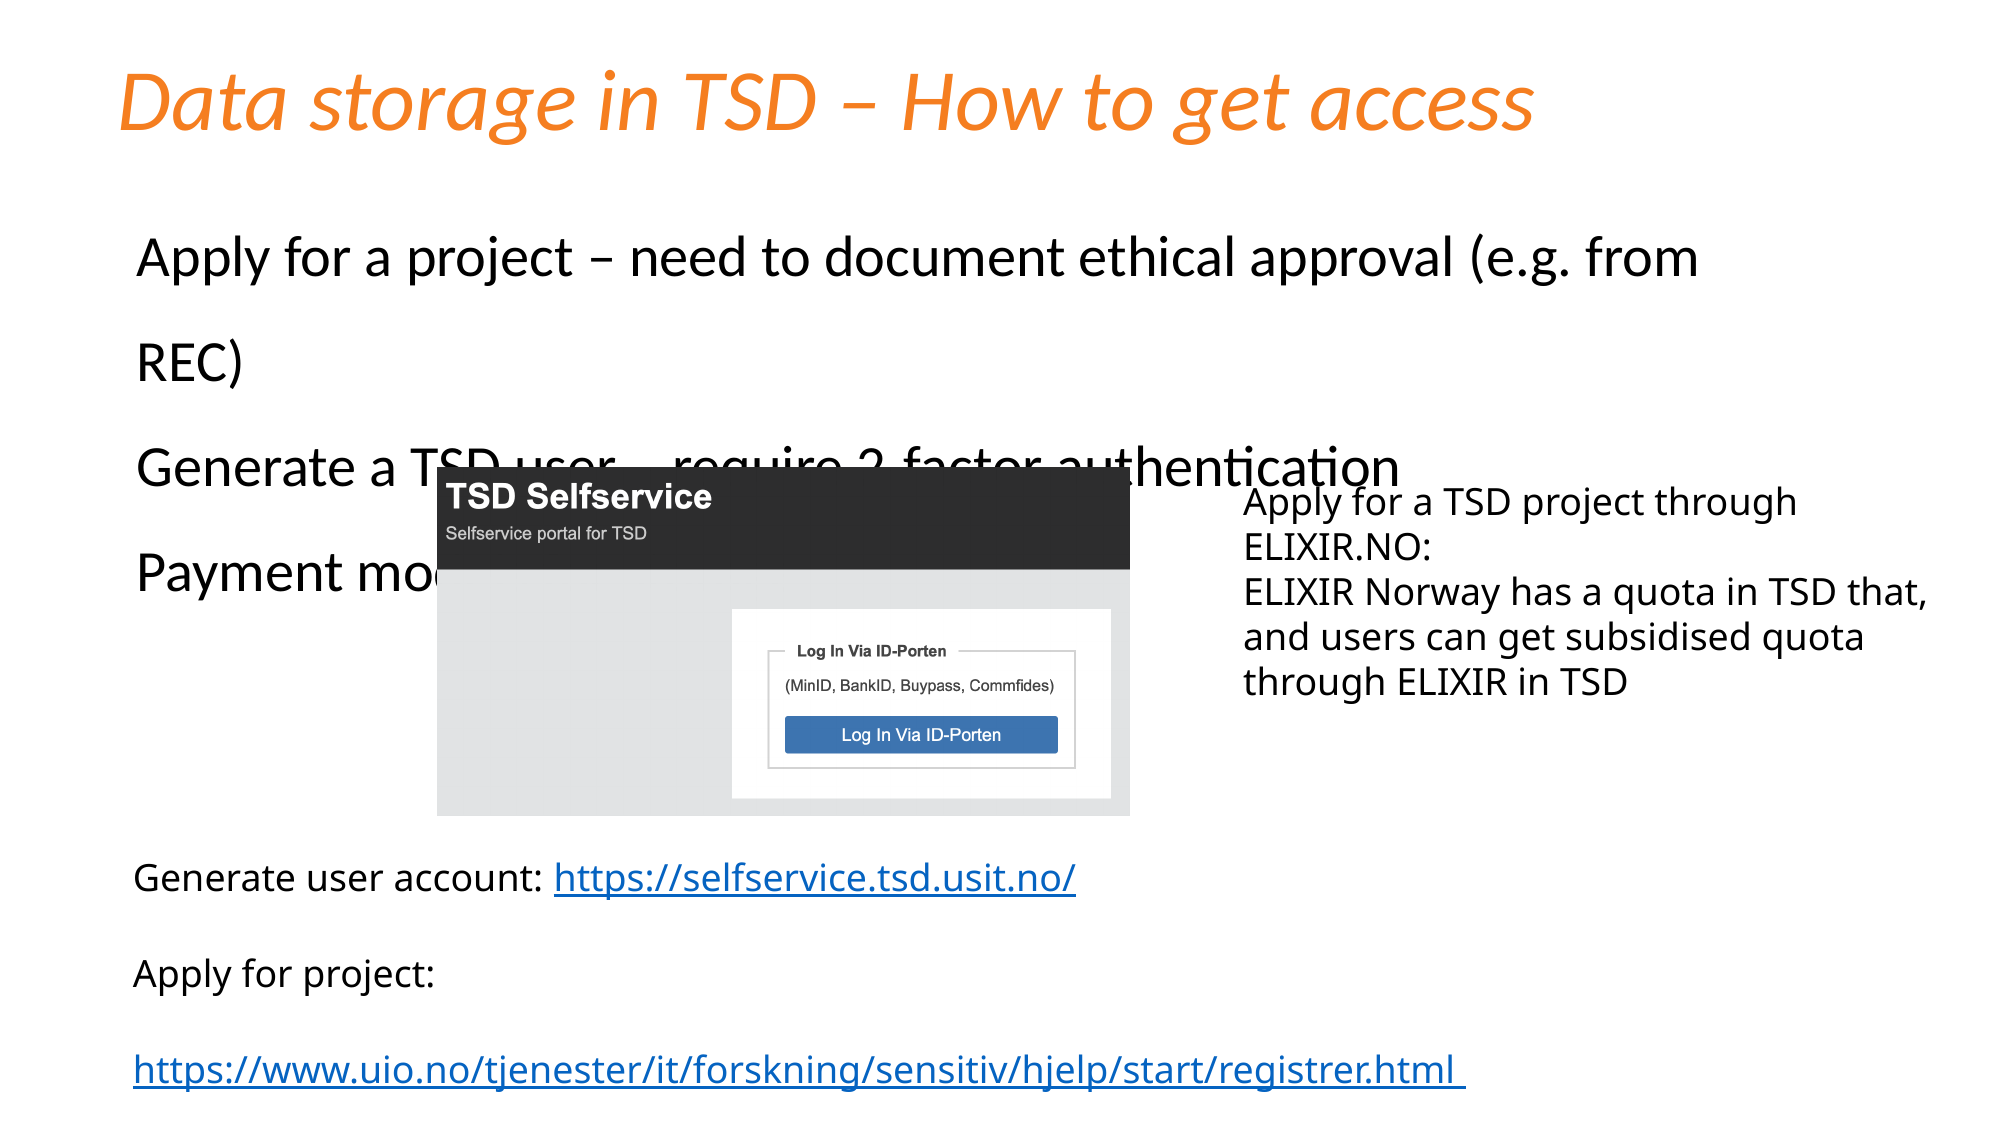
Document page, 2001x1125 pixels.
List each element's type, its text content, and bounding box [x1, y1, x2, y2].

text_box Generate user account: https://selfservice.tsd.usit.no/ Apply for project: https://www.uio.no/tjenester/it/forskning/sensitiv/hjelp/start/registrer.html Wiki for usage: https://www.uio.no/tjenester/it/forskning/sensitiv/hjelp/start/index.html [117, 795, 1602, 1125]
list Apply for a project – need to document ethical approval (e.g. from REC) Generate a TSD user – require 2-factor authentication Payment models for storage [117, 183, 1712, 659]
picture [437, 467, 1130, 817]
text_box Apply for a TSD project through ELIXIR.NO: ELIXIR Norway has a quota in TSD that, and users can get subsidised quota through ELIXIR in TSD [1228, 470, 1946, 711]
title Data storage in TSD – How to get access [117, 54, 1902, 161]
